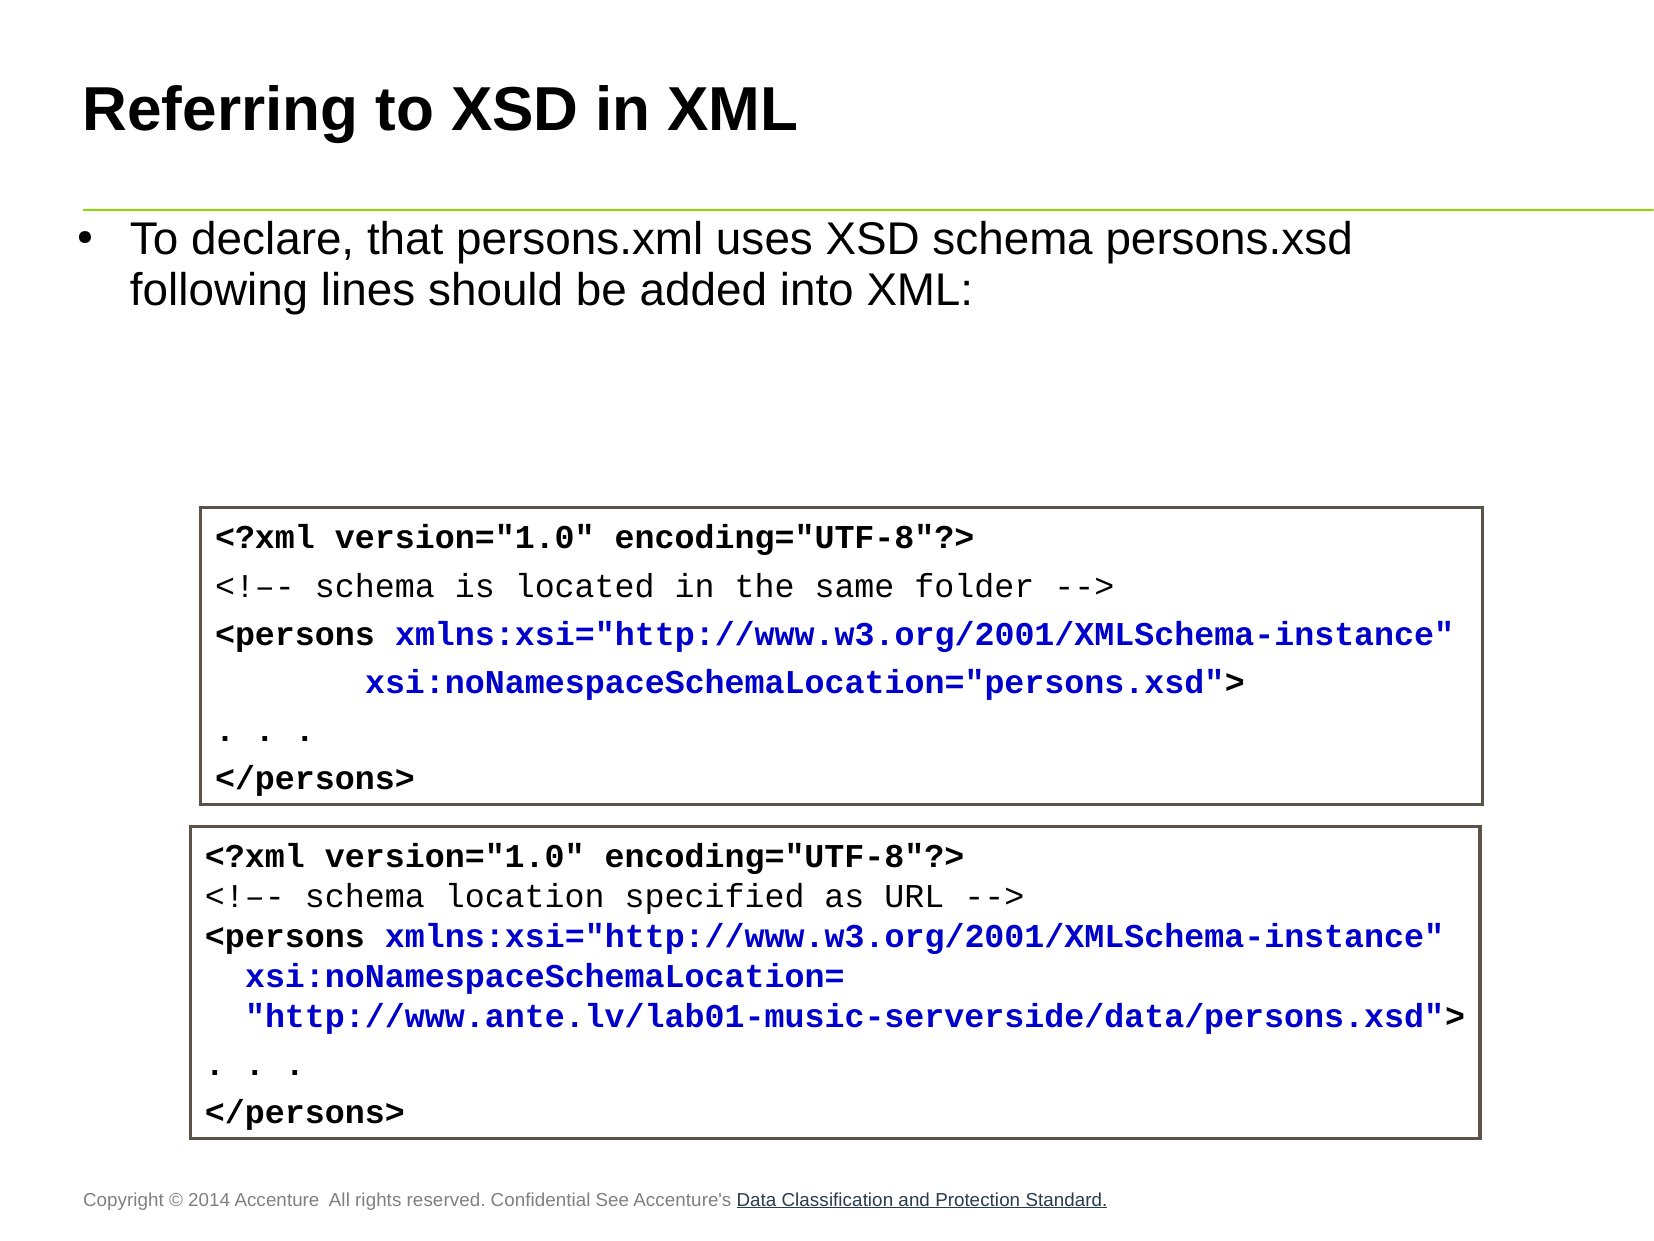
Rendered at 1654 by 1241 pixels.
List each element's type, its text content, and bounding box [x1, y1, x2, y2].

title Referring to XSD in XML [82, 54, 1571, 164]
text_box <?xml version="1.0" encoding="UTF-8"?> <!–- schema is located in the same folder --> <persons xmlns:xsi="http://www.w3.org/2001/XMLSchema-instance" xsi:noNamespaceSchemaLocation="persons.xsd"> . . . </persons> [200, 507, 1483, 805]
list To declare, that persons.xml uses XSD schema persons.xsd following lines should be added into XML: [59, 212, 1515, 932]
text_box <?xml version="1.0" encoding="UTF-8"?> <!–- schema location specified as URL --> <persons xmlns:xsi="http://www.w3.org/2001/XMLSchema-instance" xsi:noNamespaceSchemaLocation= "http://www.ante.lv/lab01-music-serverside/data/persons.xsd"> . . . </persons> [190, 826, 1480, 1139]
